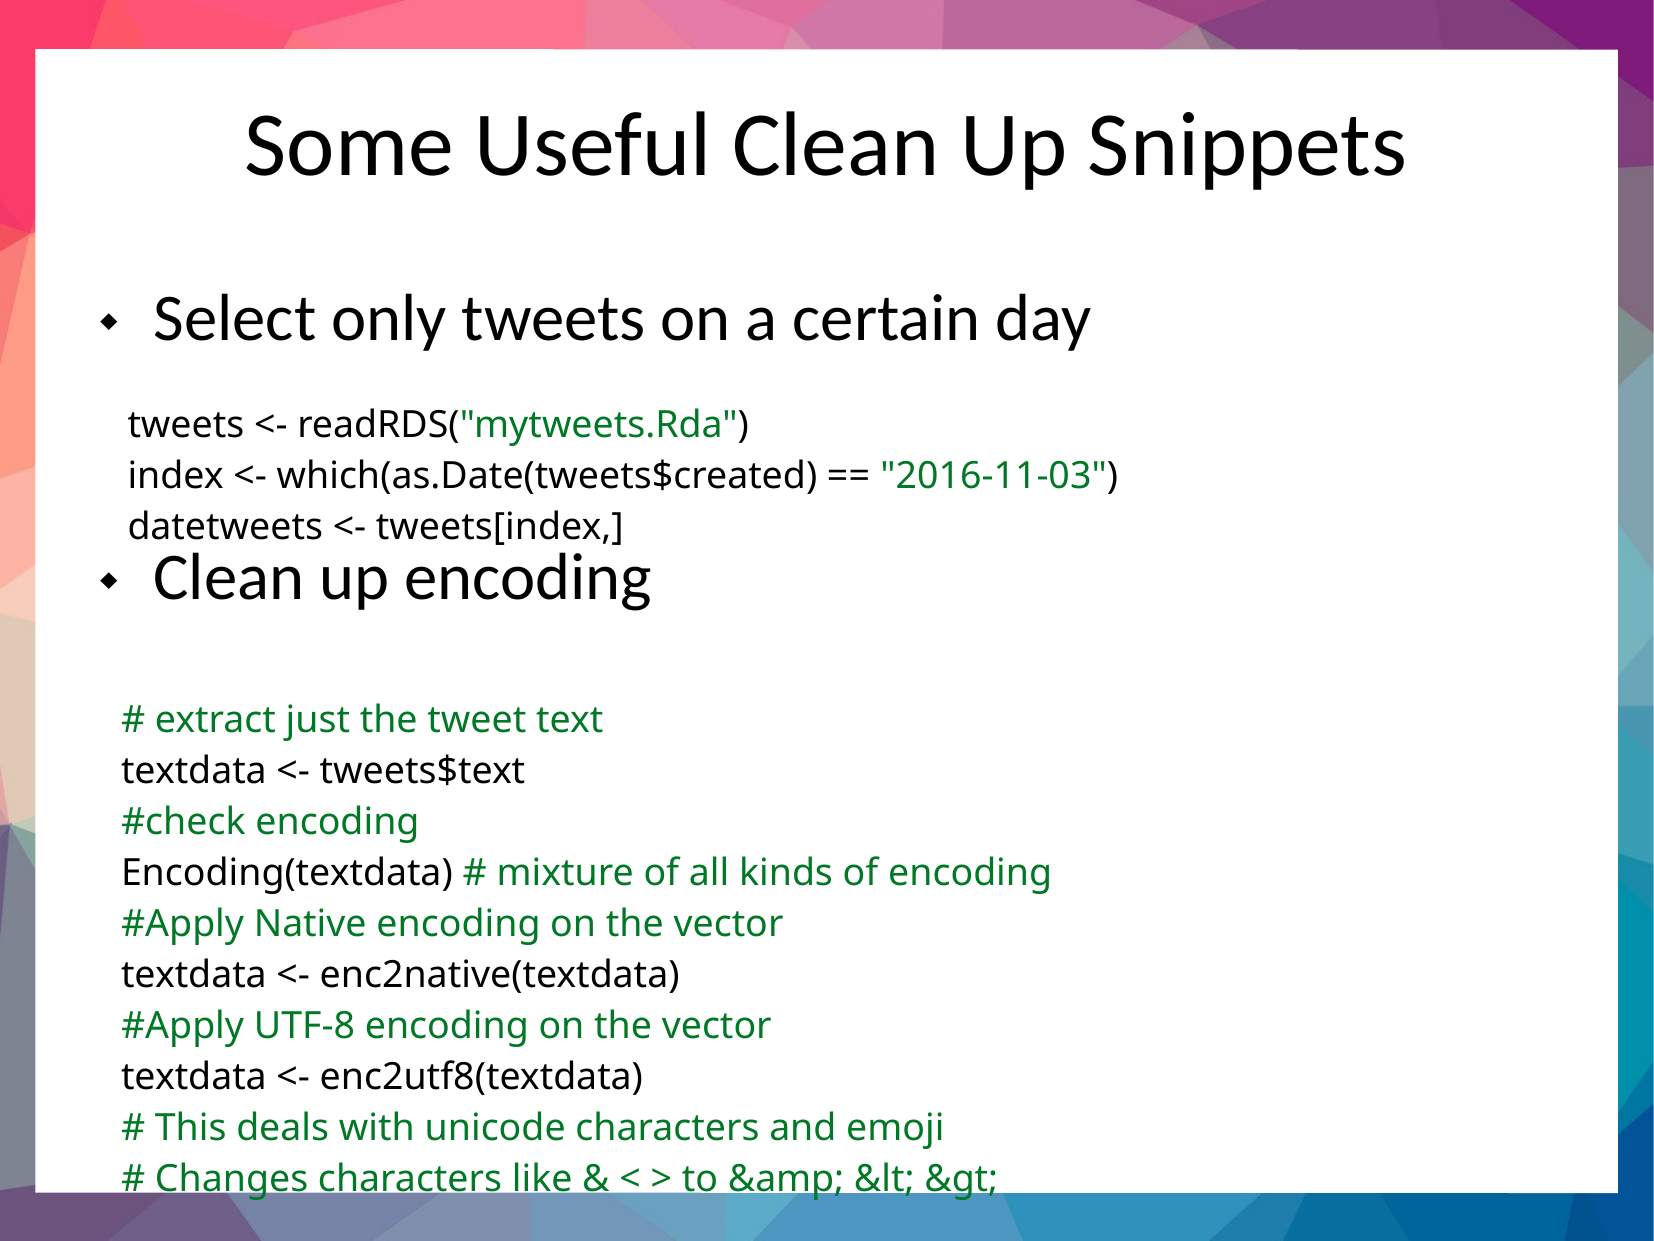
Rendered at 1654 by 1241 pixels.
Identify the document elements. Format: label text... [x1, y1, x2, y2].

text_box tweets <- readRDS("mytweets.Rda") index <- which(as.Date(tweets$created) == "2016-11-03") datetweets <- tweets[index,] [112, 389, 1554, 567]
list Select only tweets on a certain day Clean up encoding [82, 290, 1571, 1010]
picture [0, 0, 1654, 1241]
picture [1385, 1106, 1654, 1241]
text_box # extract just the tweet text textdata <- tweets$text #check encoding Encoding(textdata) # mixture of all kinds of encoding #Apply Native encoding on the vector textdata <- enc2native(textdata) #Apply UTF-8 encoding on the vector textdata <- enc2utf8(textdata) # This deals with unicode characters and emoji # Changes characters like & < > to &amp; &lt; &gt; [106, 685, 1370, 1140]
title Some Useful Clean Up Snippets [82, 49, 1571, 257]
